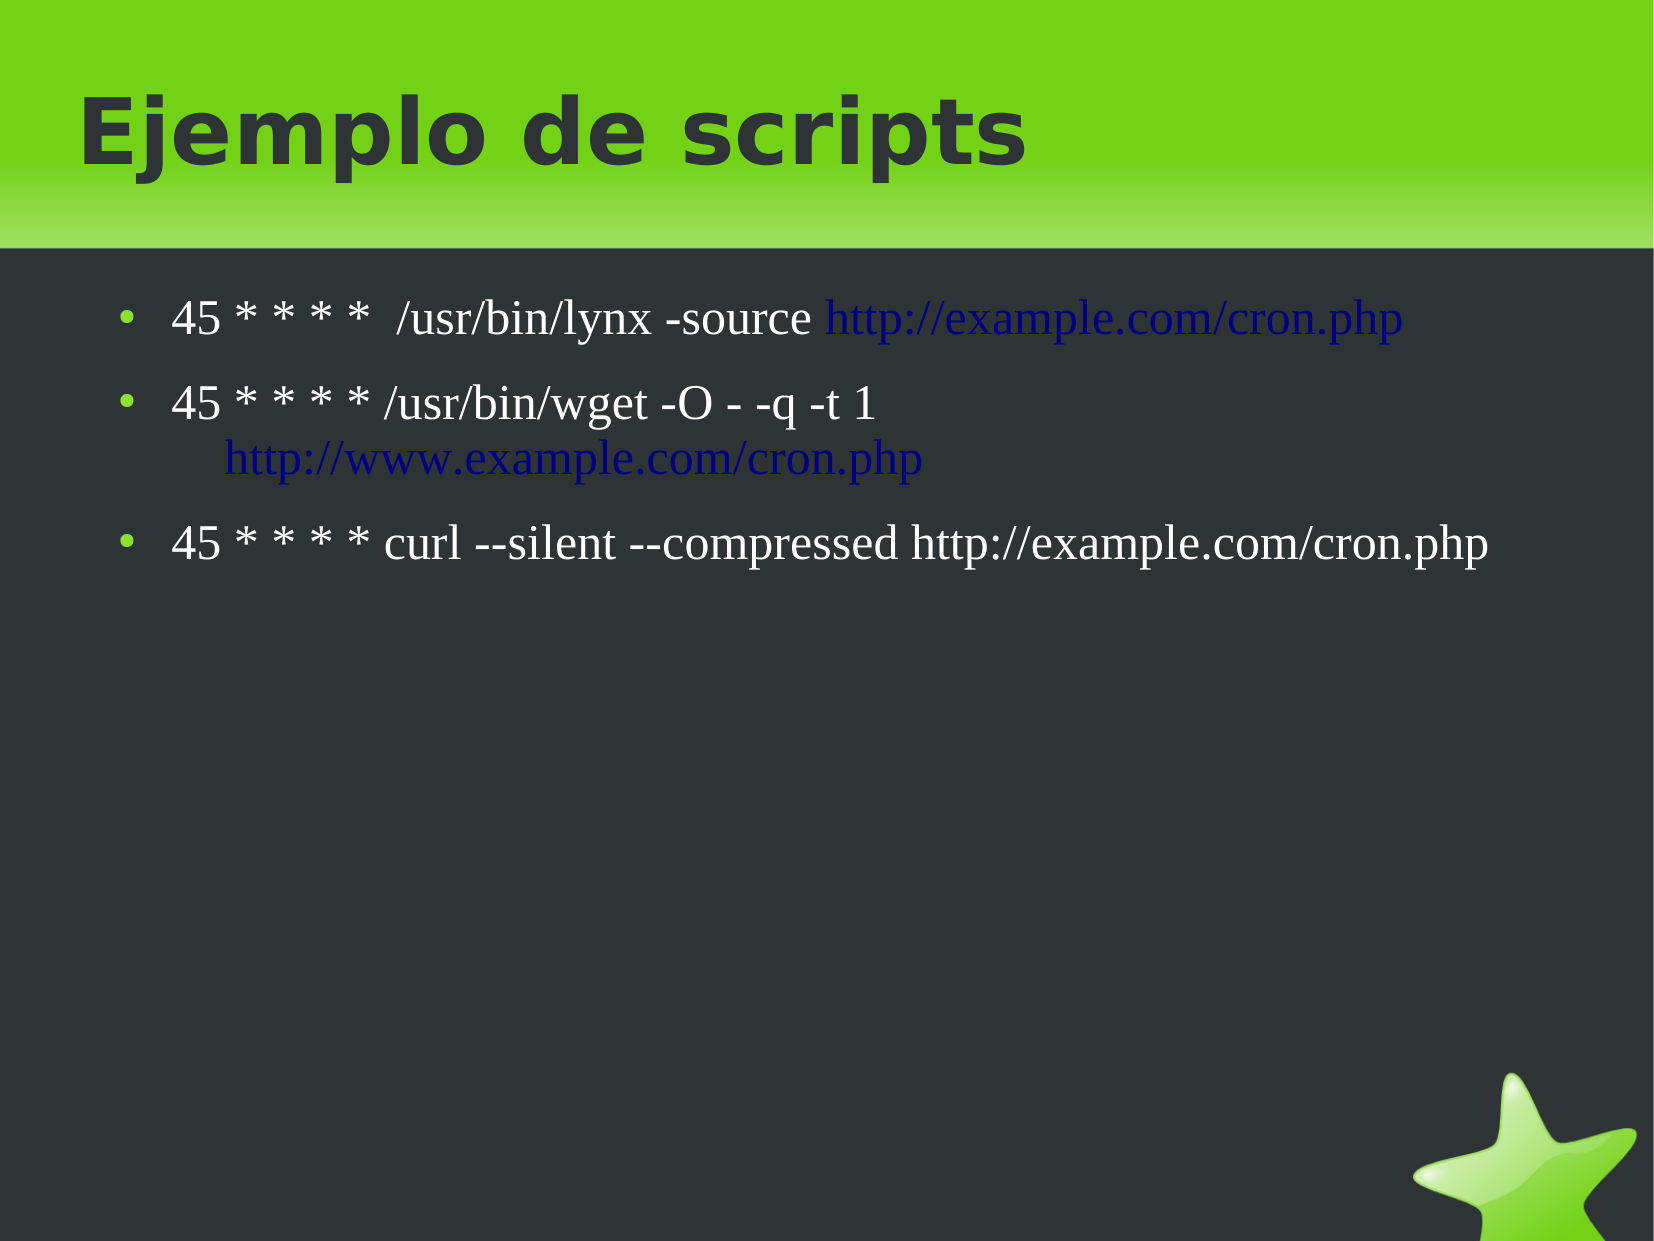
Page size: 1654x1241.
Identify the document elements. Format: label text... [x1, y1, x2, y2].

picture [0, 0, 1654, 1241]
title Ejemplo de scripts [76, 29, 1565, 237]
list 45 * * * * /usr/bin/lynx -source http://example.com/cron.php 45 * * * * /usr/bin/wget -O - -q -t 1 http://www.example.com/cron.php 45 * * * * curl --silent --compressed http://example.com/cron.php [82, 290, 1571, 681]
